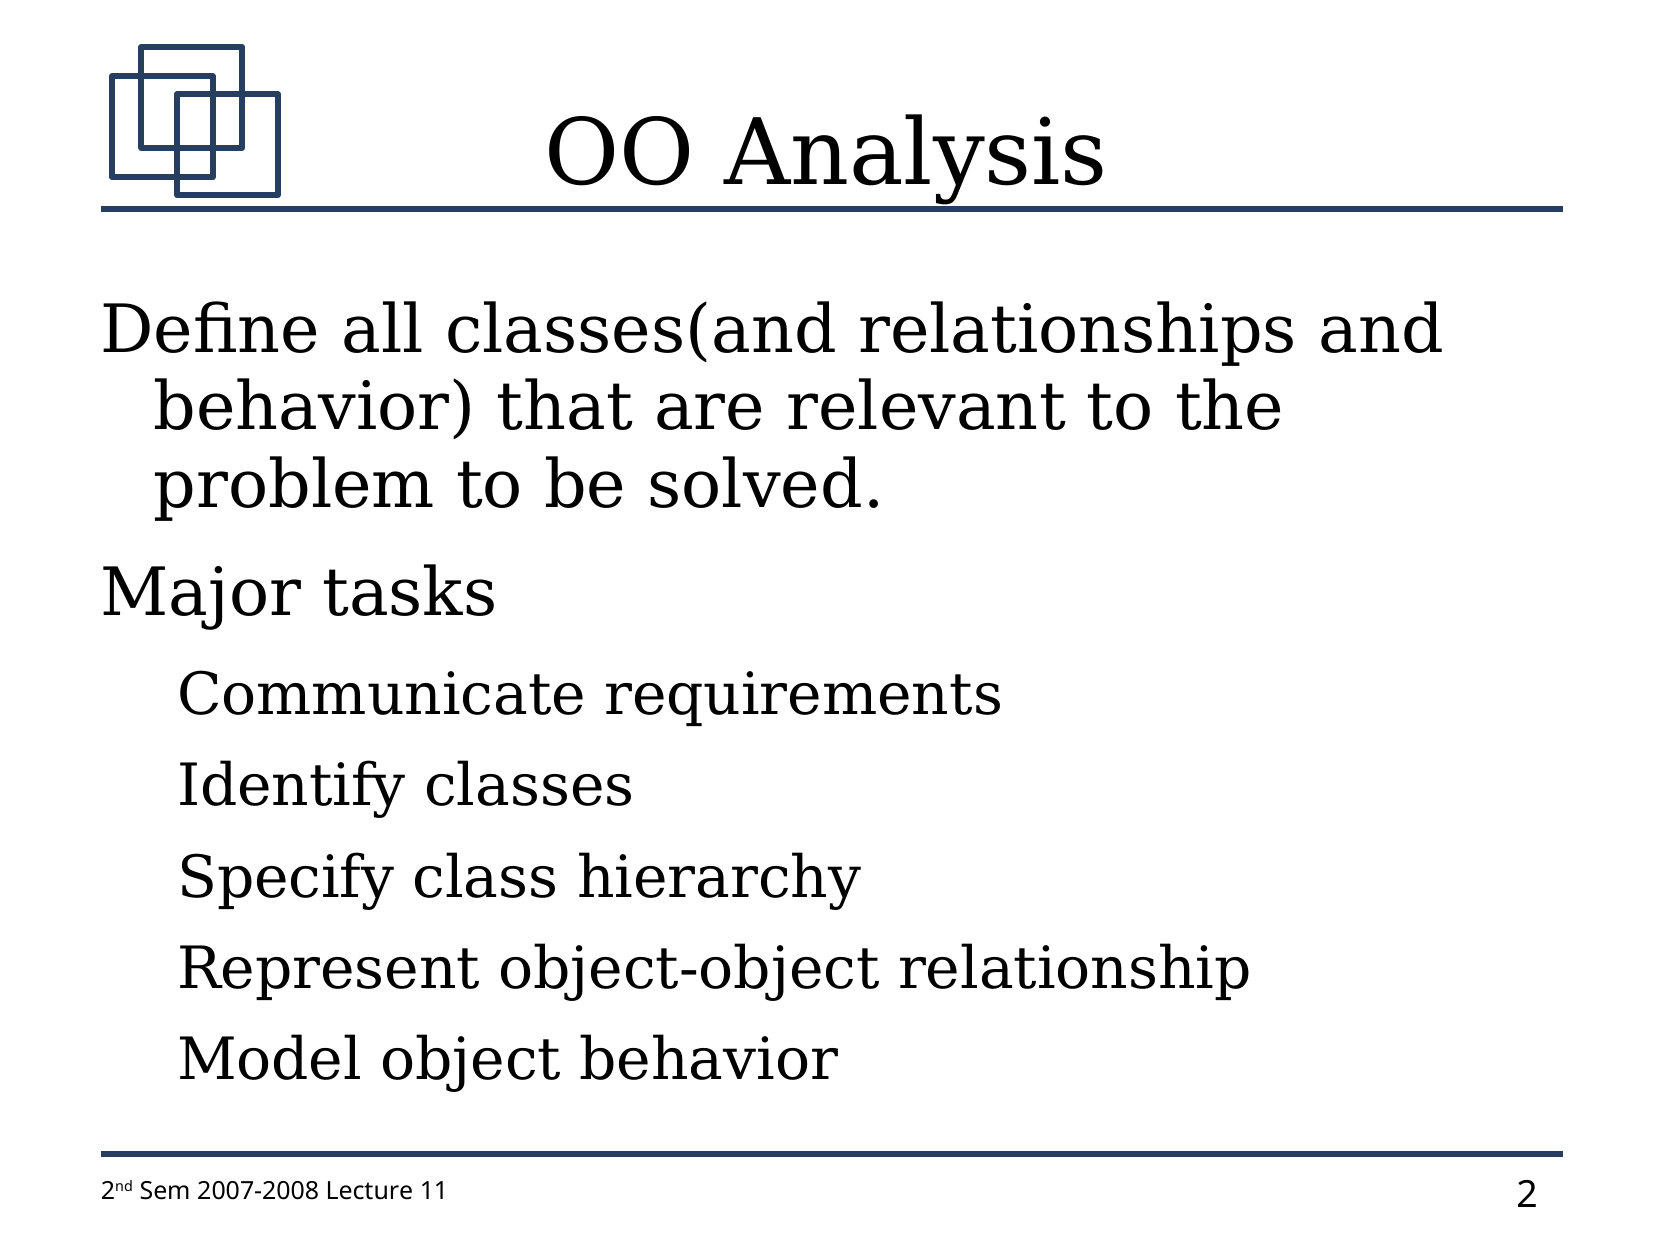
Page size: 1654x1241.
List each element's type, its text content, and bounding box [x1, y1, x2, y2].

list Define all classes(and relationships and behavior) that are relevant to the problem to be solved. Major tasks Communicate requirements Identify classes Specify class hierarchy Represent object-object relationship Model object behavior [82, 290, 1571, 1109]
title OO Analysis [82, 49, 1571, 257]
